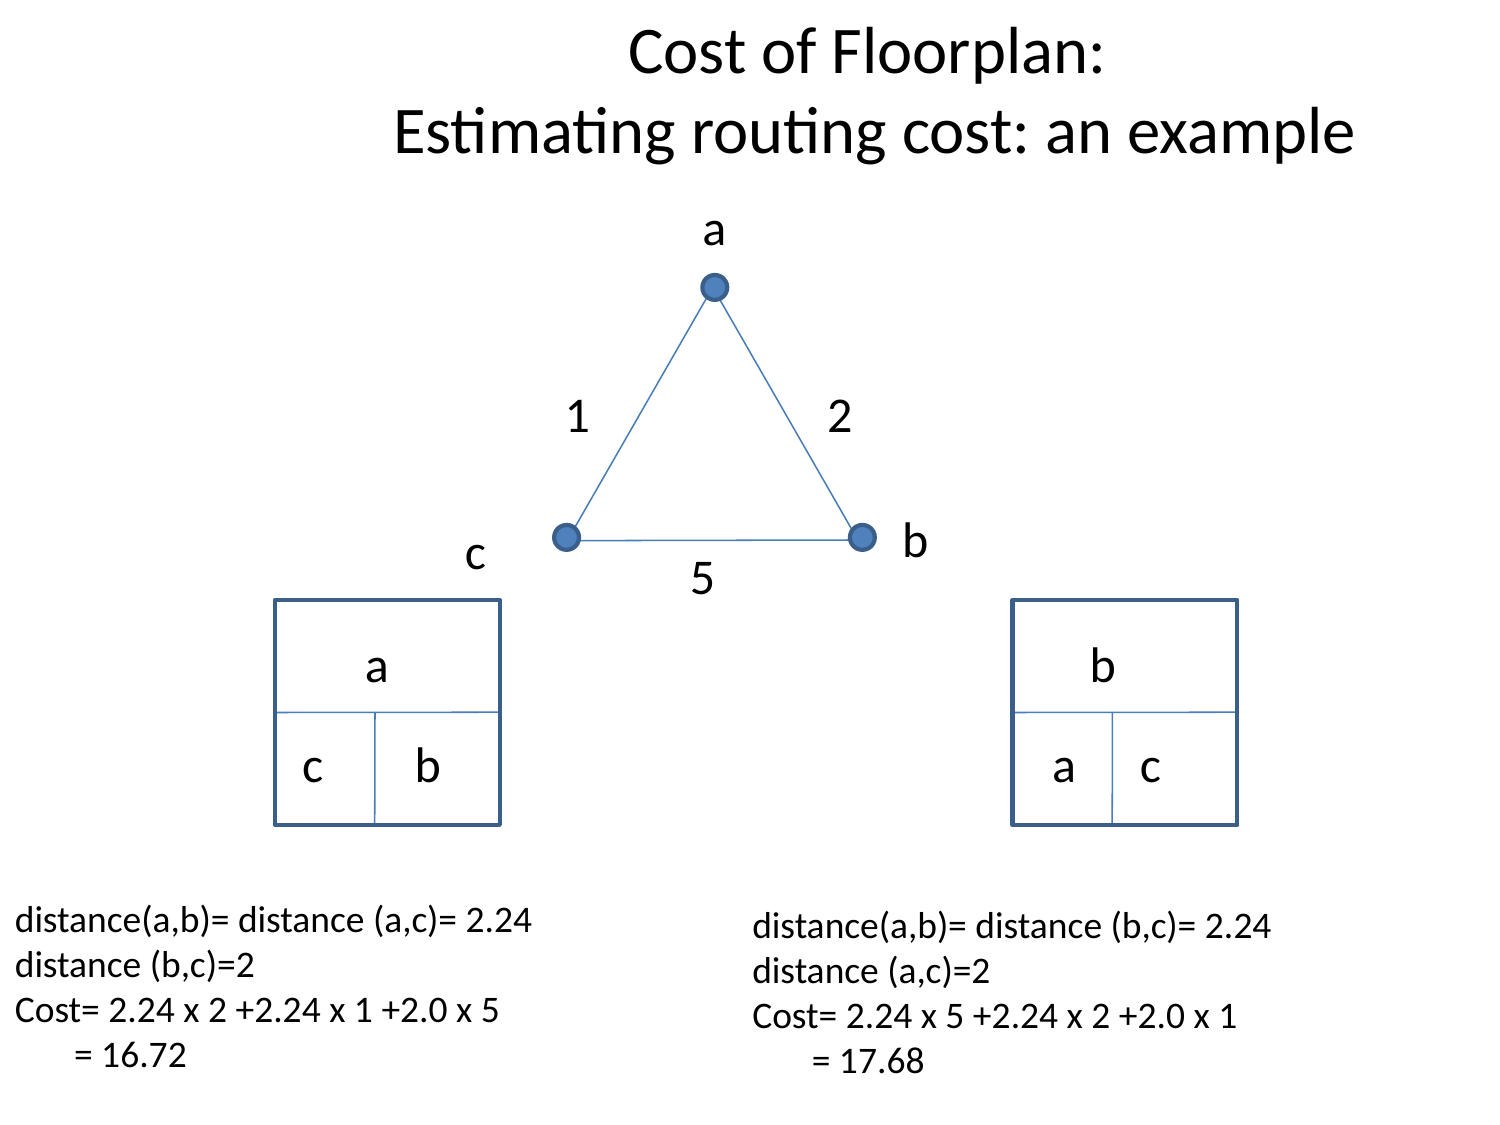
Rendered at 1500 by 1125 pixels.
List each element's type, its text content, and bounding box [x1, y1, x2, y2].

text_box b [887, 500, 988, 575]
text_box b [399, 725, 500, 800]
text_box 2 [812, 375, 863, 450]
text_box a [1037, 725, 1124, 800]
text_box [702, 274, 728, 300]
text_box Cost of Floorplan: Estimating routing cost: an example [249, 0, 1500, 175]
text_box c [1124, 725, 1225, 800]
text_box [554, 524, 580, 550]
text_box a [349, 624, 450, 700]
text_box a [687, 187, 788, 263]
text_box 1 [549, 375, 600, 450]
text_box b [1074, 624, 1175, 700]
text_box 5 [674, 536, 725, 612]
text_box distance(a,b)= distance (a,c)= 2.24 distance (b,c)=2 Cost= 2.24 x 2 +2.24 x 1 +2.0 x 5 = 16.72 [0, 887, 709, 1083]
text_box c [287, 725, 388, 800]
text_box c [449, 512, 550, 588]
text_box distance(a,b)= distance (b,c)= 2.24 distance (a,c)=2 Cost= 2.24 x 5 +2.24 x 2 +2.0 x 1 = 17.68 [737, 893, 1500, 1089]
text_box [849, 524, 875, 550]
